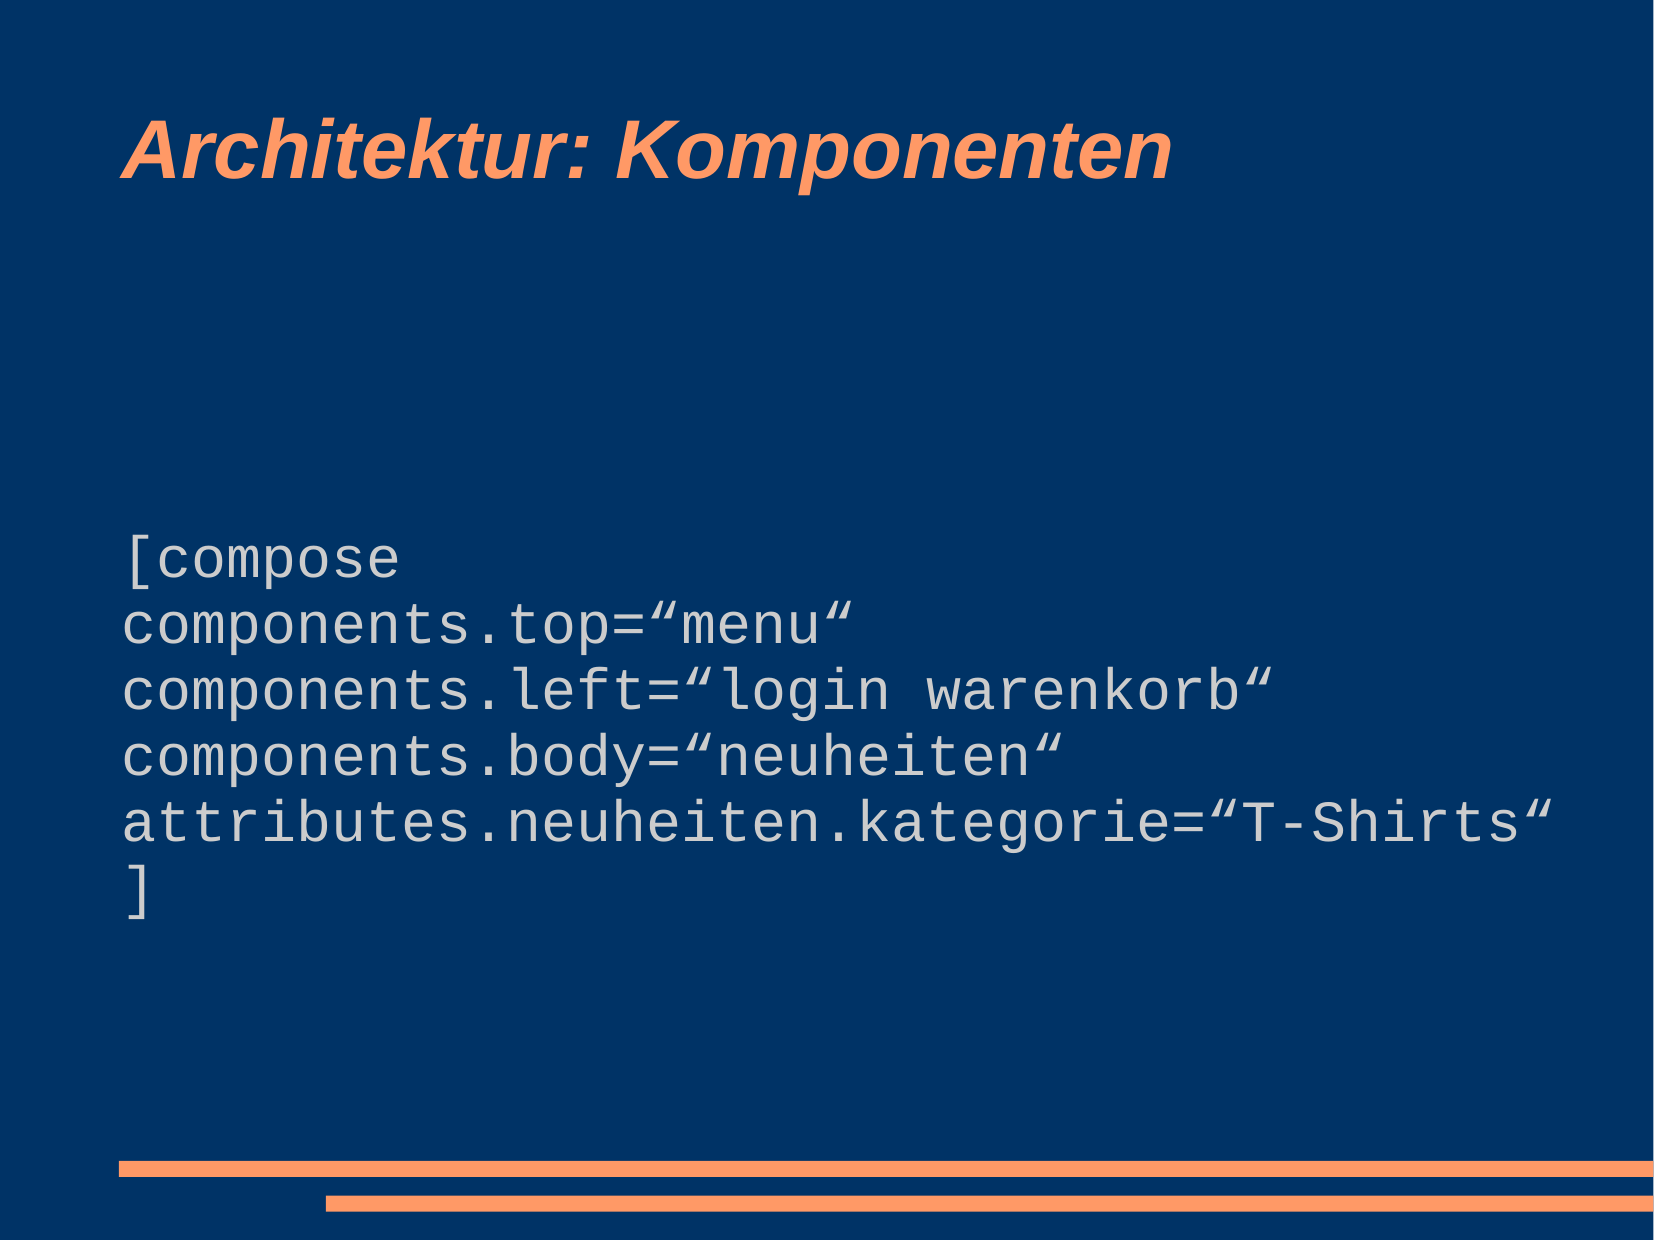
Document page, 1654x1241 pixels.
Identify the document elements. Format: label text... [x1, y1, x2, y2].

subtitle [compose components.top=“menu“ components.left=“login warenkorb“ components.body=“neuheiten“ attributes.neuheiten.kategorie=“T-Shirts“ ] [121, 329, 1561, 1125]
title Architektur: Komponenten [121, 46, 1534, 254]
